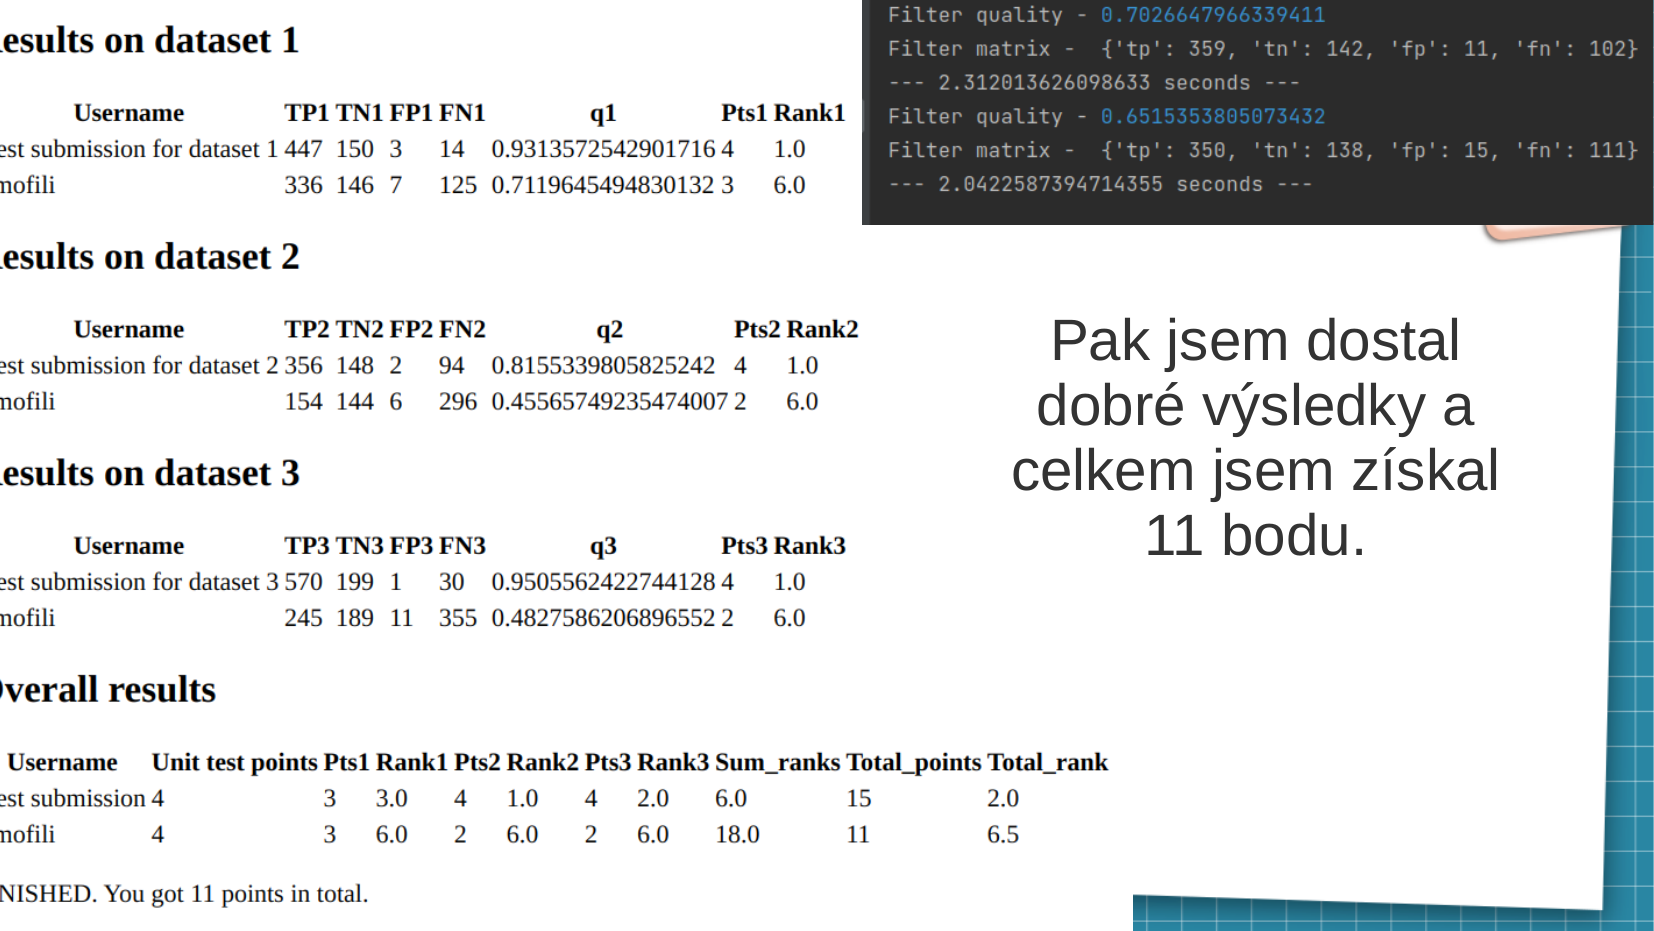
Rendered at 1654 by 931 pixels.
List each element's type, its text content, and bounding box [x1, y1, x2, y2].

text_box Pak jsem dostal dobré výsledky a celkem jsem získal 11 bodu. [975, 300, 1538, 575]
picture [0, 0, 1654, 931]
